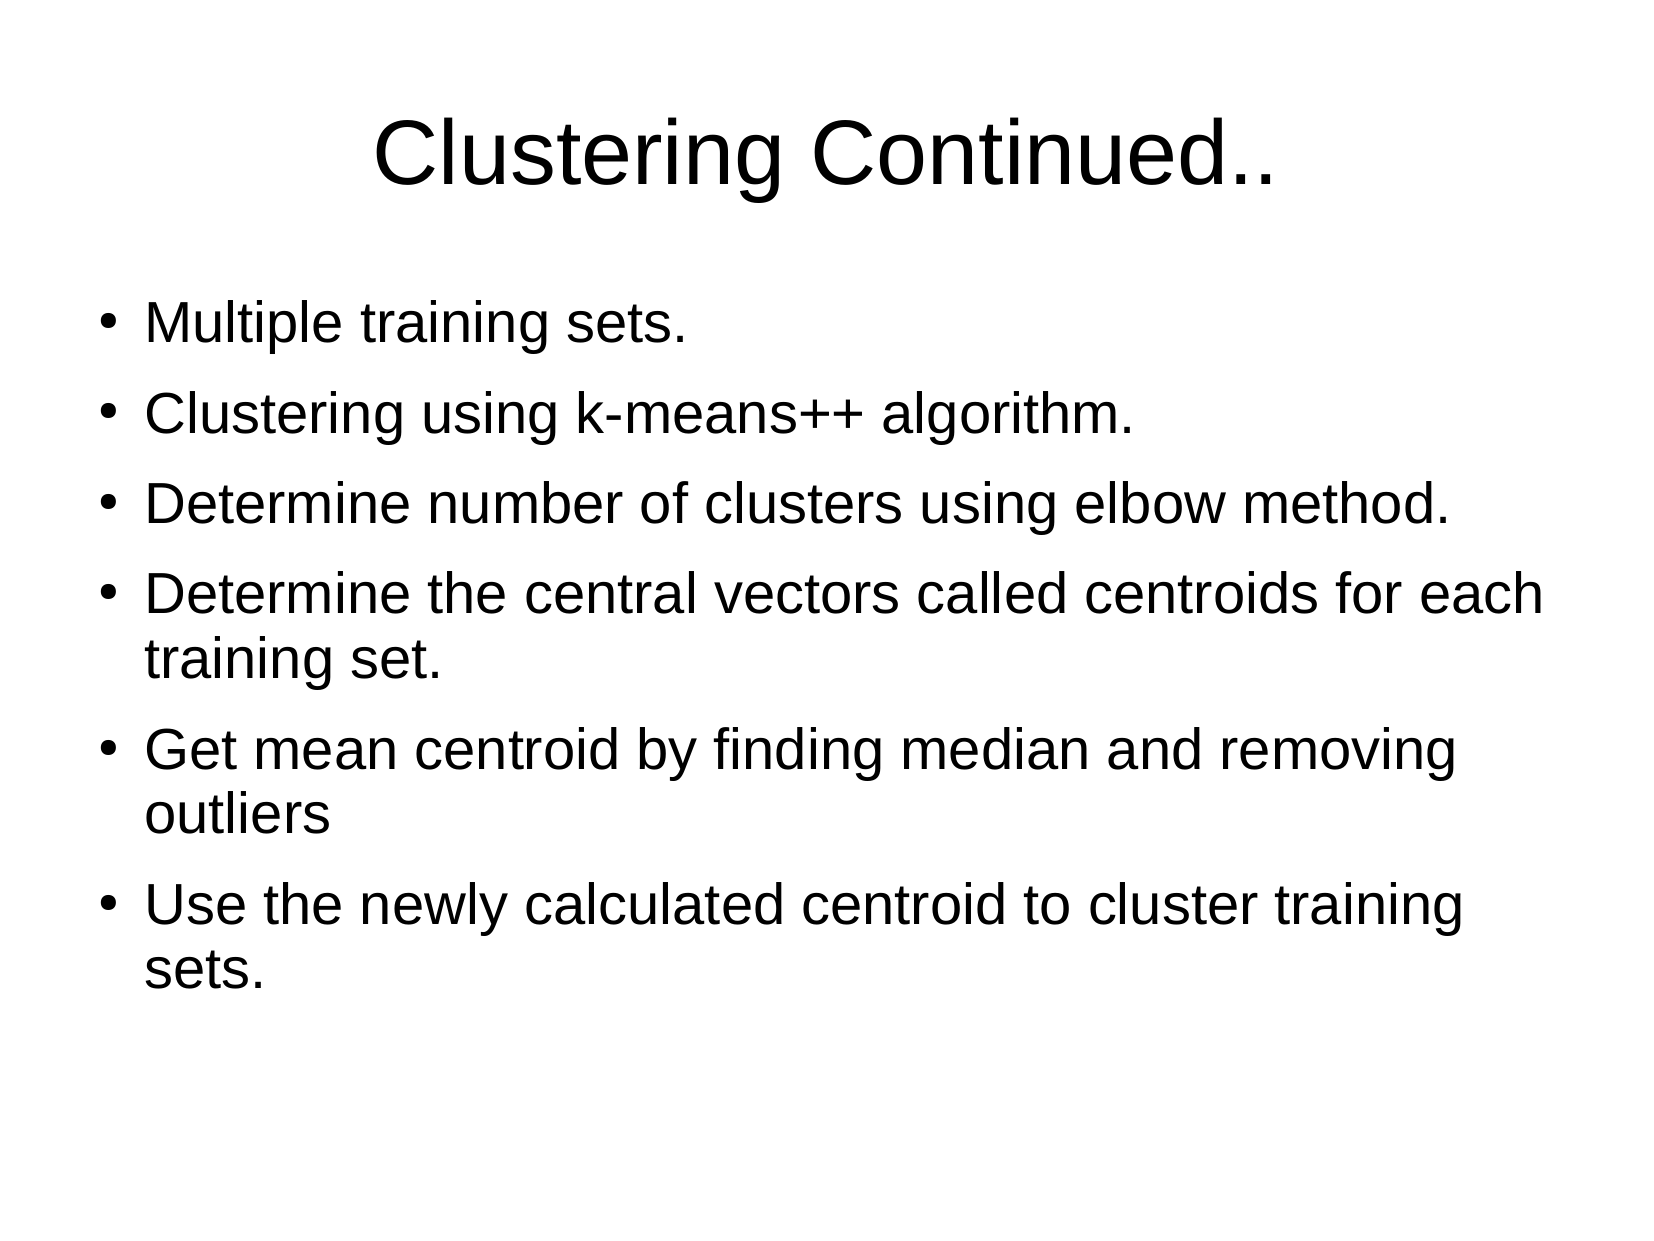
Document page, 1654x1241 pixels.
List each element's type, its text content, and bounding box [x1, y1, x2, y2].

list Multiple training sets. Clustering using k-means++ algorithm. Determine number of clusters using elbow method. Determine the central vectors called centroids for each training set. Get mean centroid by finding median and removing outliers Use the newly calculated centroid to cluster training sets. [82, 290, 1571, 1010]
title Clustering Continued.. [82, 49, 1571, 257]
